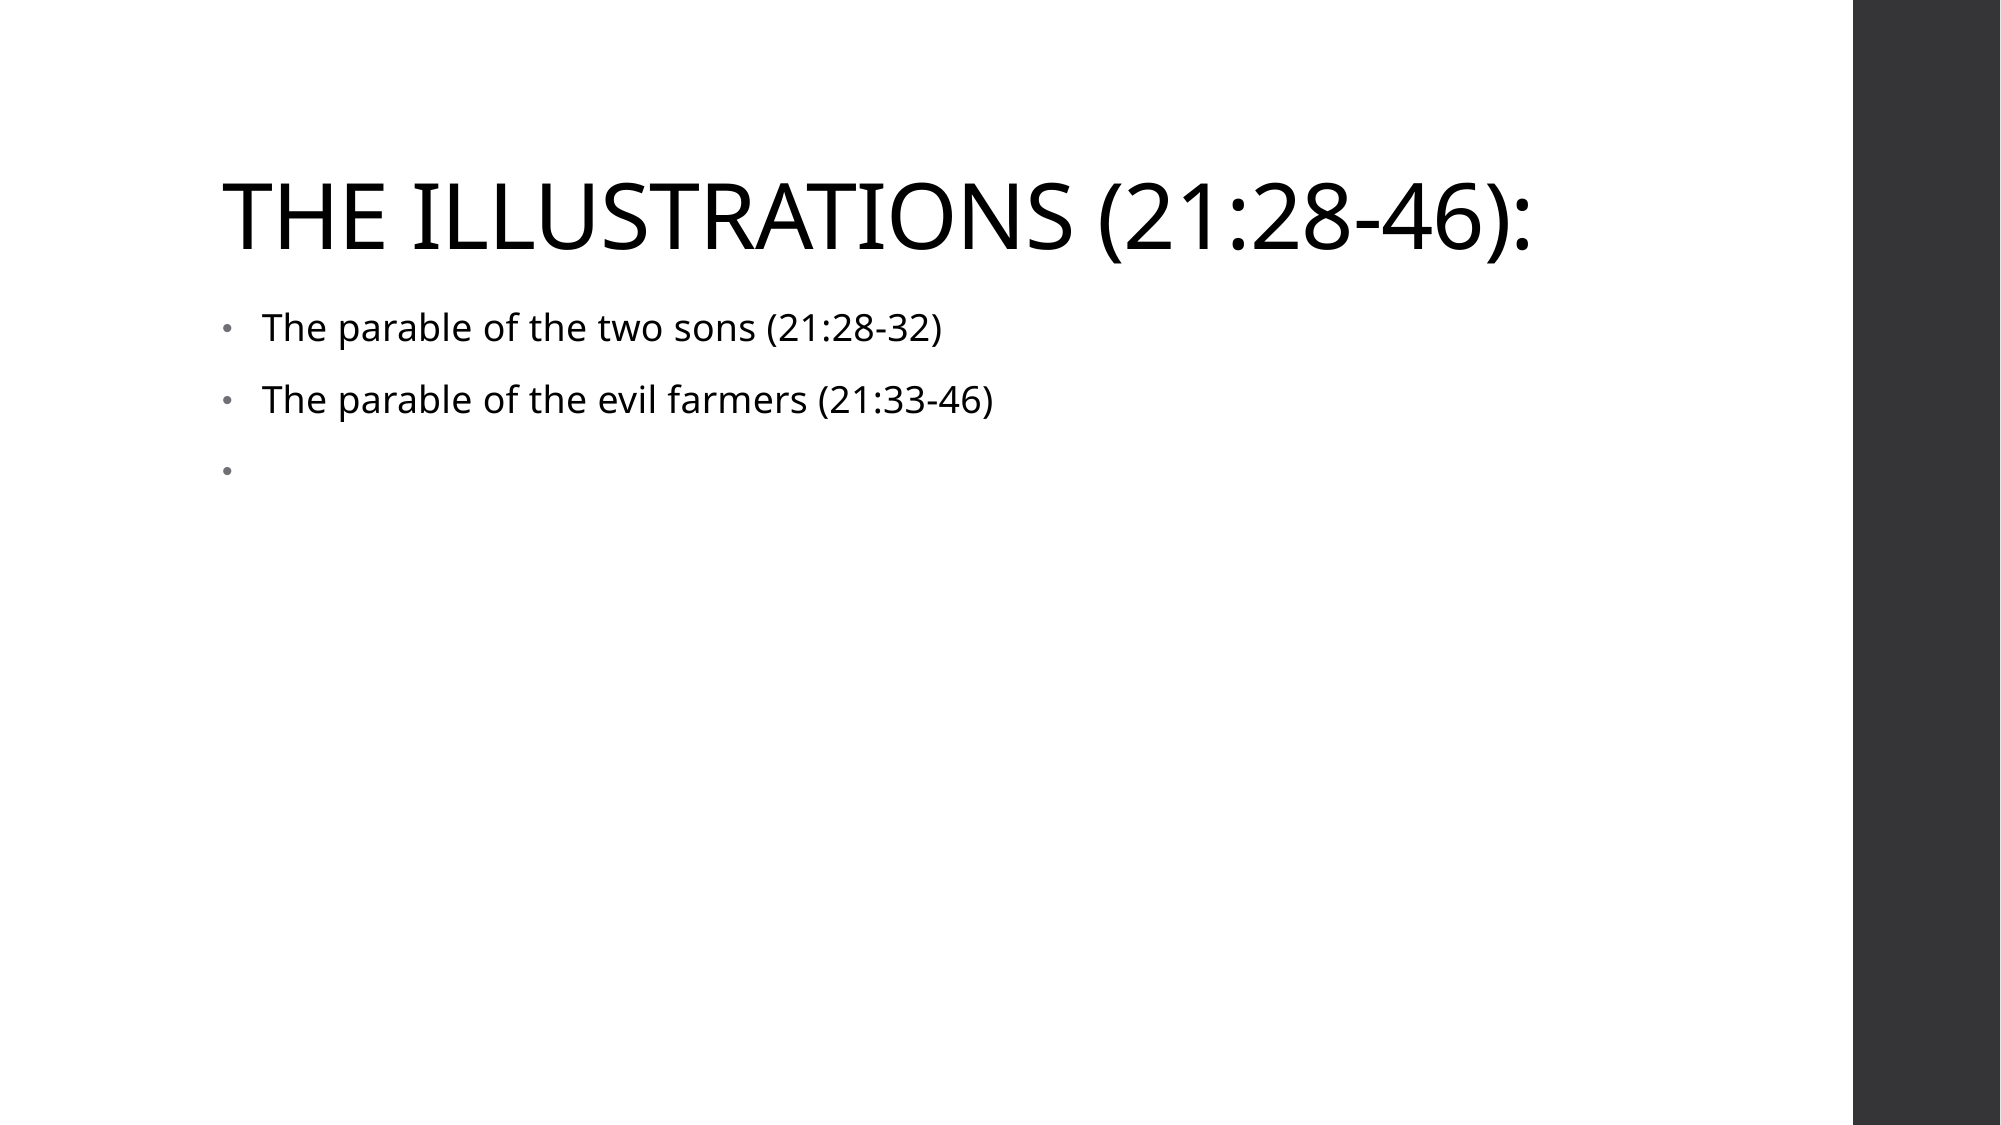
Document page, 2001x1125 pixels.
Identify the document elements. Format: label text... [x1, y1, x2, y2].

list The parable of the two sons (21:28-32) The parable of the evil farmers (21:33-46) [206, 299, 1617, 1014]
title THE ILLUSTRATIONS (21:28-46): [206, 60, 1797, 278]
